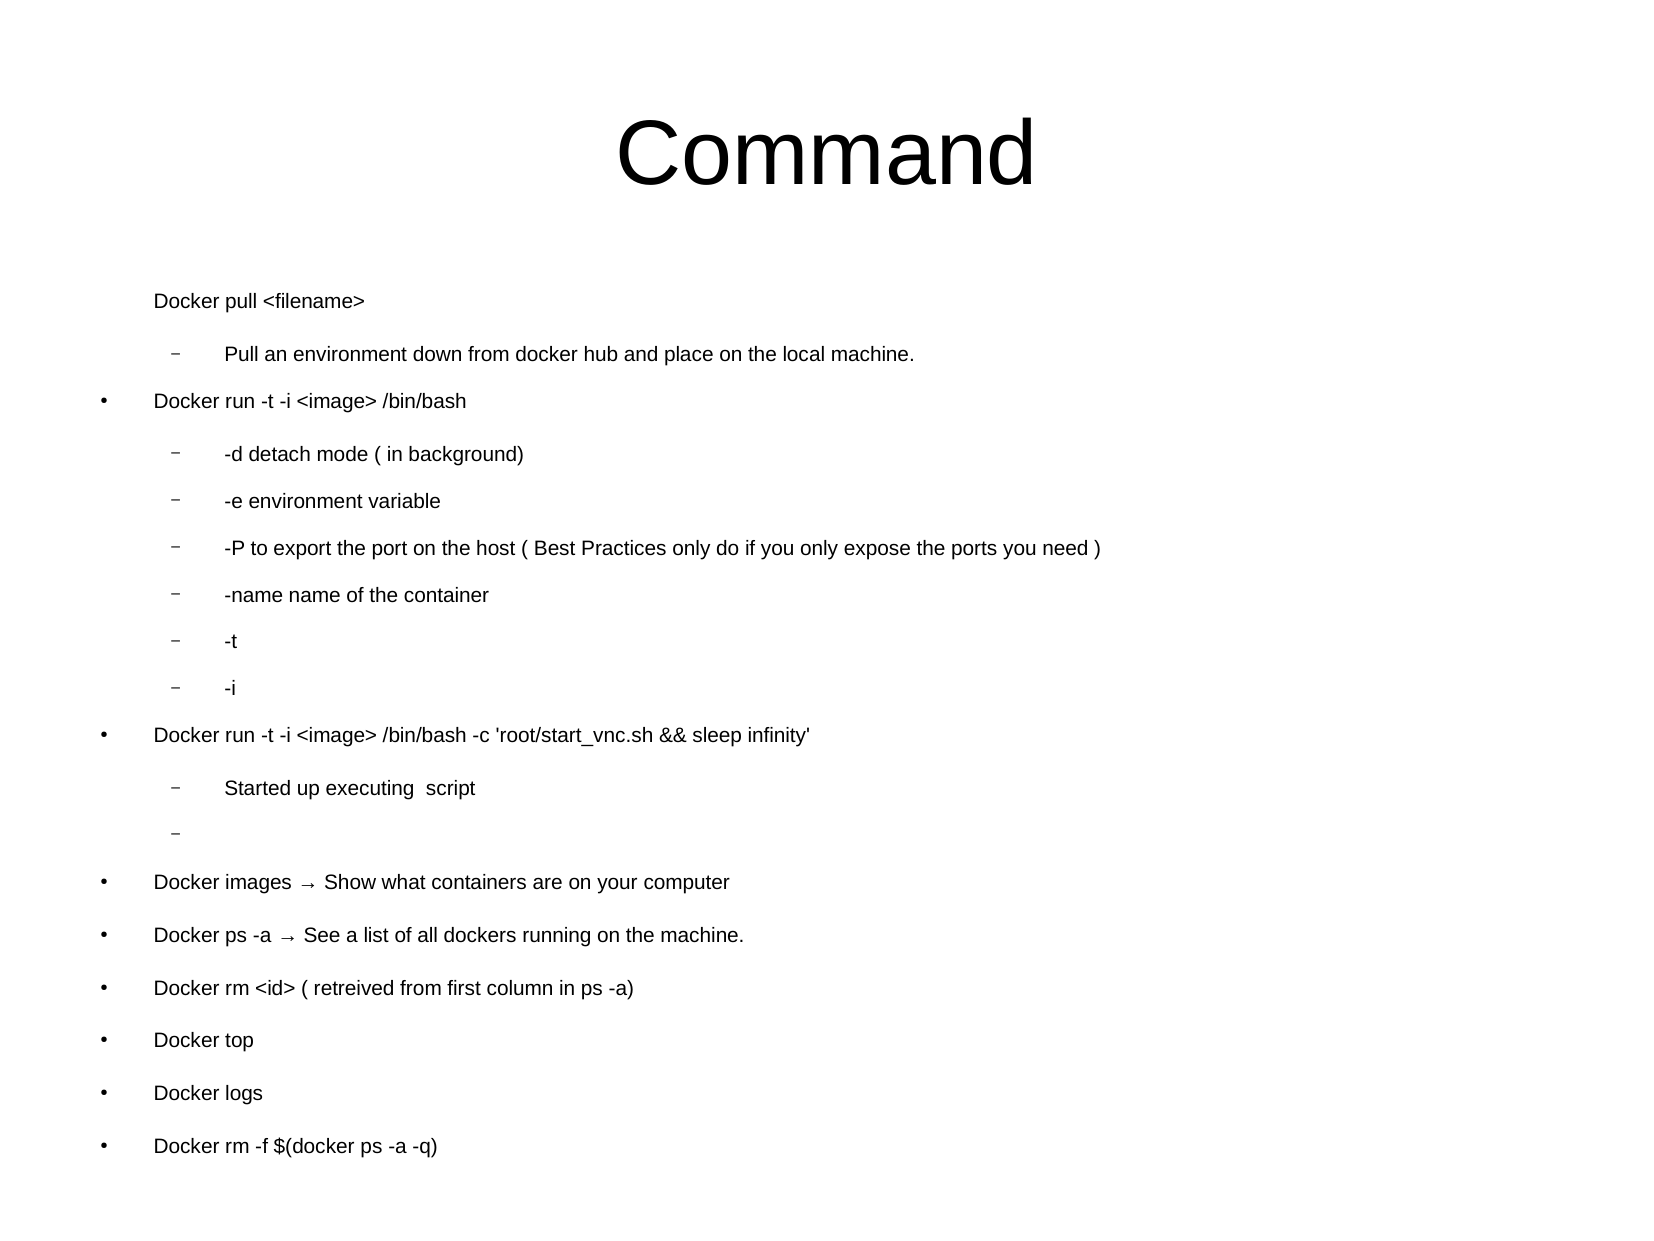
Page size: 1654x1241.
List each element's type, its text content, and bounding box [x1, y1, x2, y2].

title Command [82, 49, 1571, 257]
list Docker pull <filename> Pull an environment down from docker hub and place on the local machine. Docker run -t -i <image> /bin/bash -d detach mode ( in background) -e environment variable -P to export the port on the host ( Best Practices only do if you only expose the ports you need ) -name name of the container -t -i Docker run -t -i <image> /bin/bash -c 'root/start_vnc.sh && sleep infinity' Started up executing script Docker images → Show what containers are on your computer Docker ps -a → See a list of all dockers running on the machine. Docker rm <id> ( retreived from first column in ps -a) Docker top Docker logs Docker rm -f $(docker ps -a -q) [82, 290, 1571, 1216]
